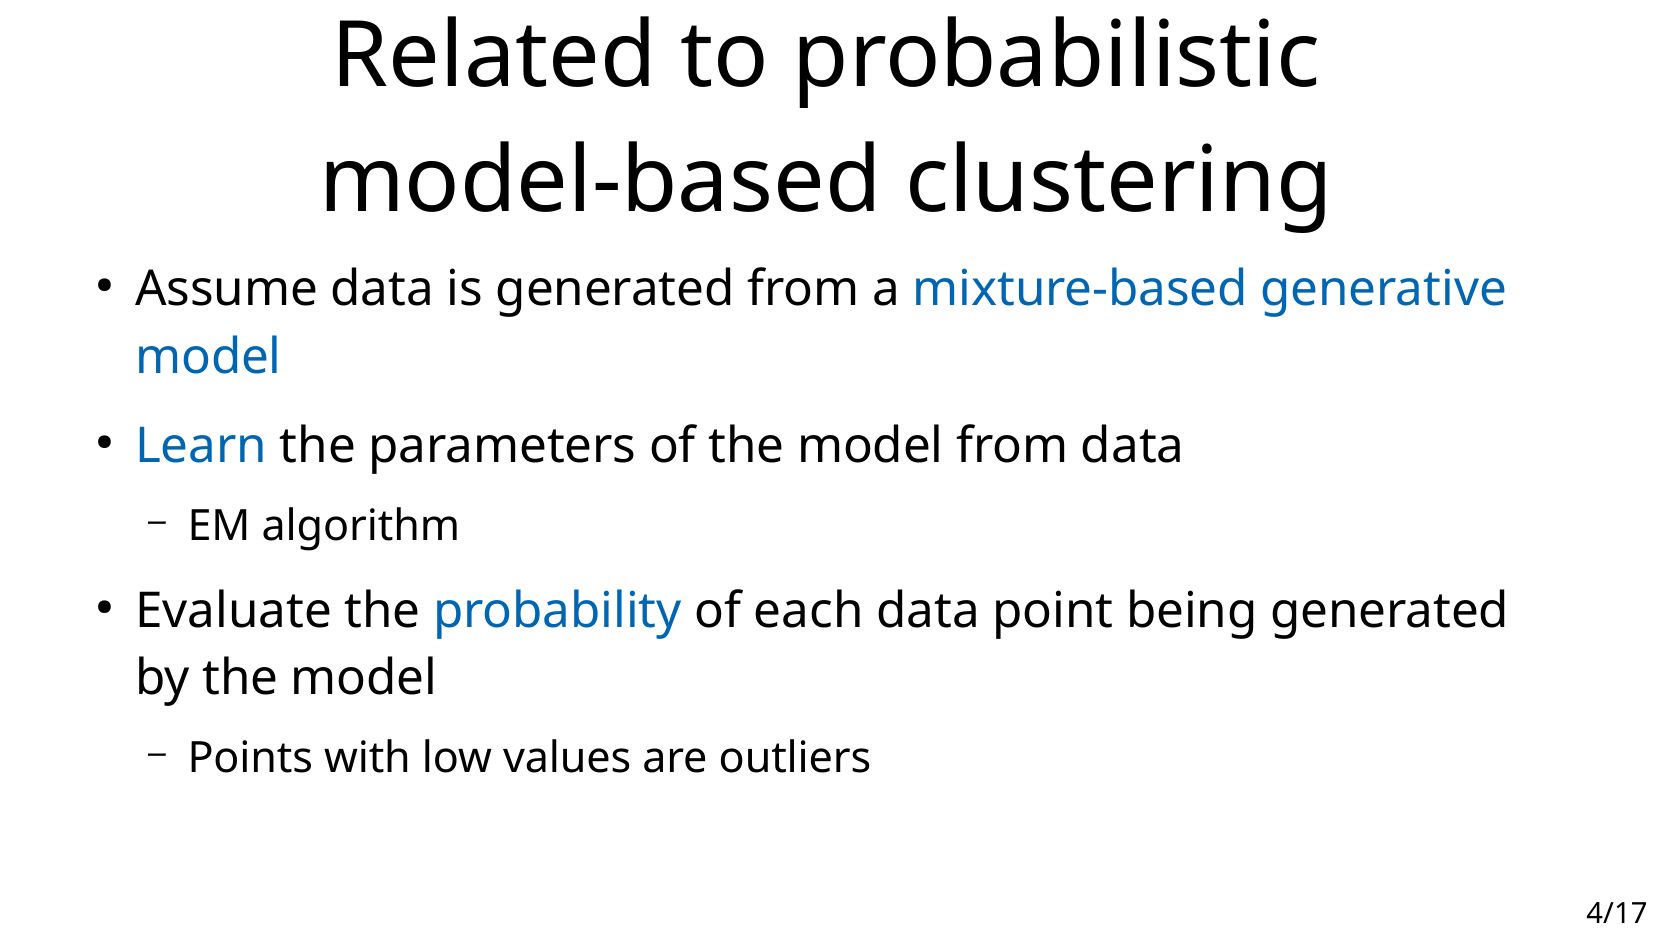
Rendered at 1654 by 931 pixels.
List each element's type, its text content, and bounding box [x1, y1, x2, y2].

list Assume data is generated from a mixture-based generative model Learn the parameters of the model from data EM algorithm Evaluate the probability of each data point being generated by the model Points with low values are outliers [82, 253, 1571, 793]
title Related to probabilistic model-based clustering [82, 1, 1571, 226]
